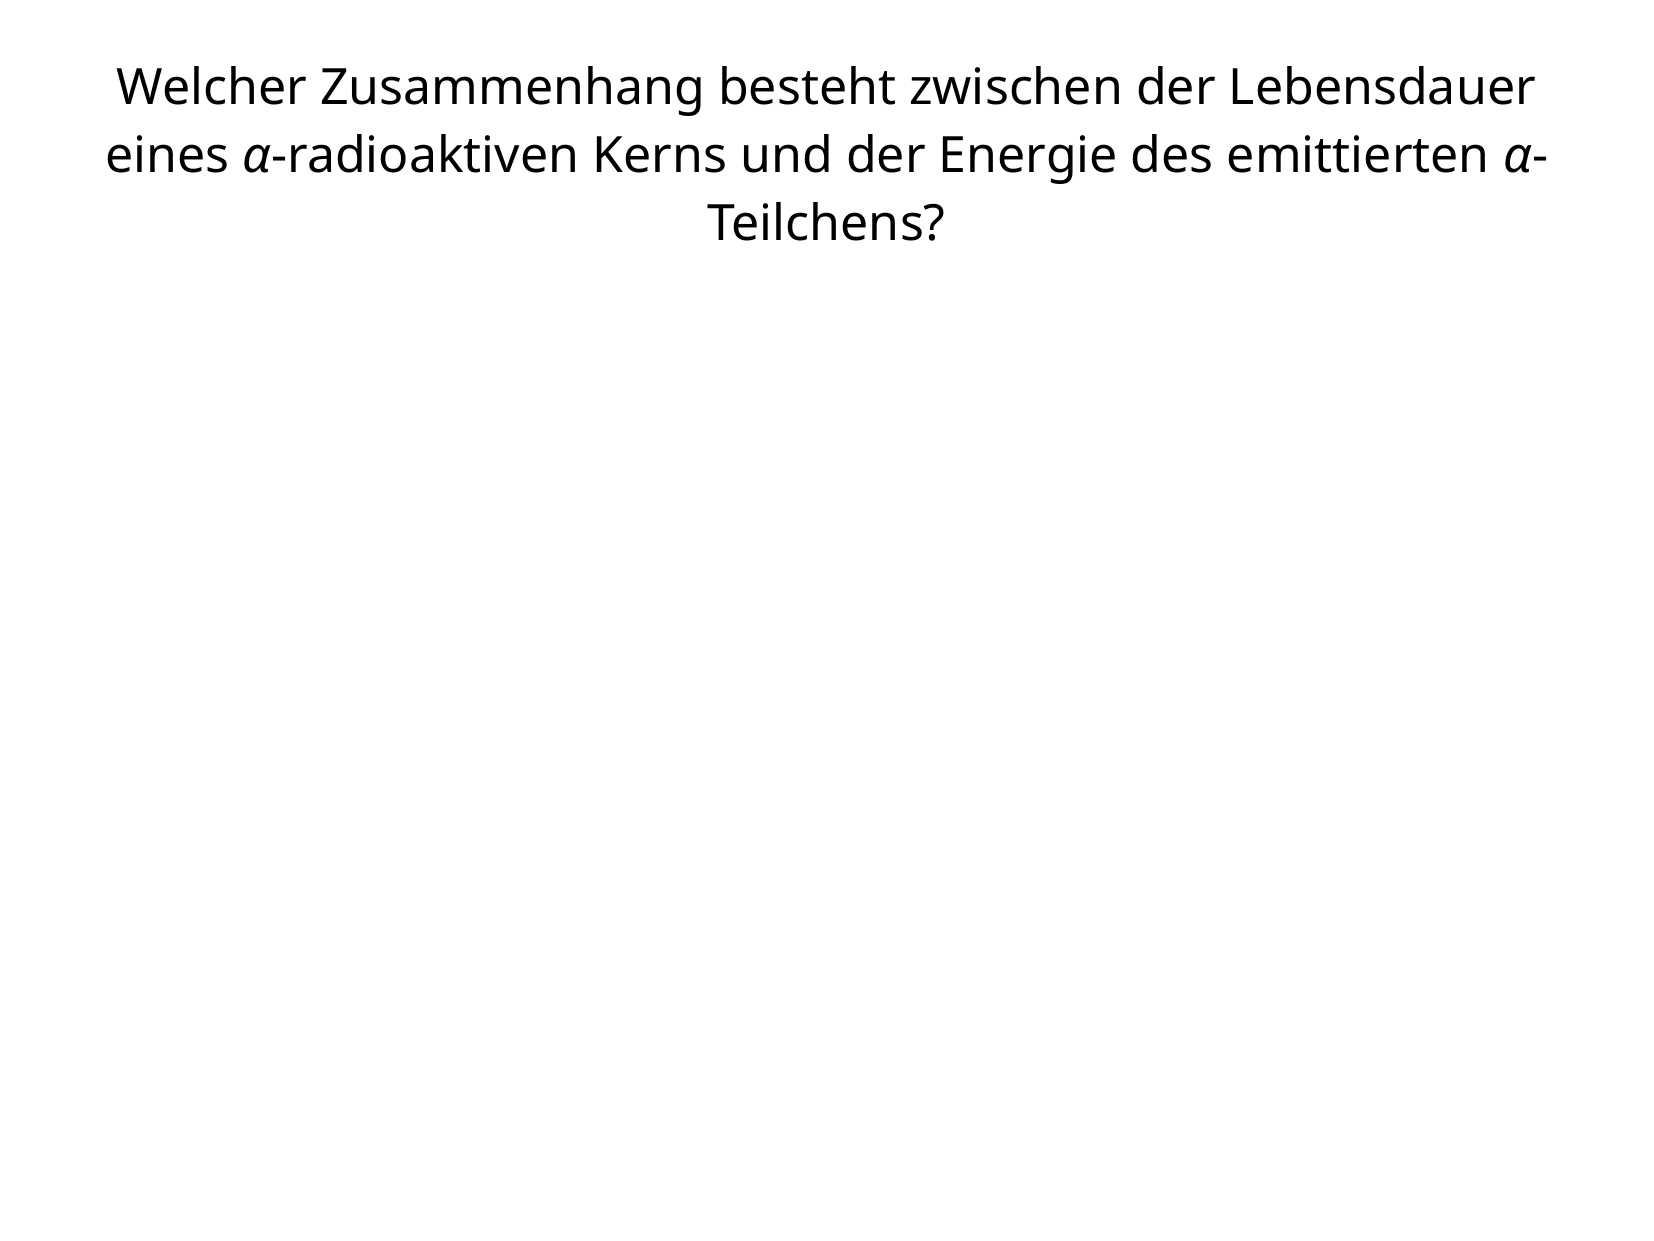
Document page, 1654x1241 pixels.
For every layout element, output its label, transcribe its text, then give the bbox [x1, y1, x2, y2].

title Welcher Zusammenhang besteht zwischen der Lebensdauer eines α-radioaktiven Kerns und der Energie des emittierten α-Teilchens? [82, 49, 1571, 257]
